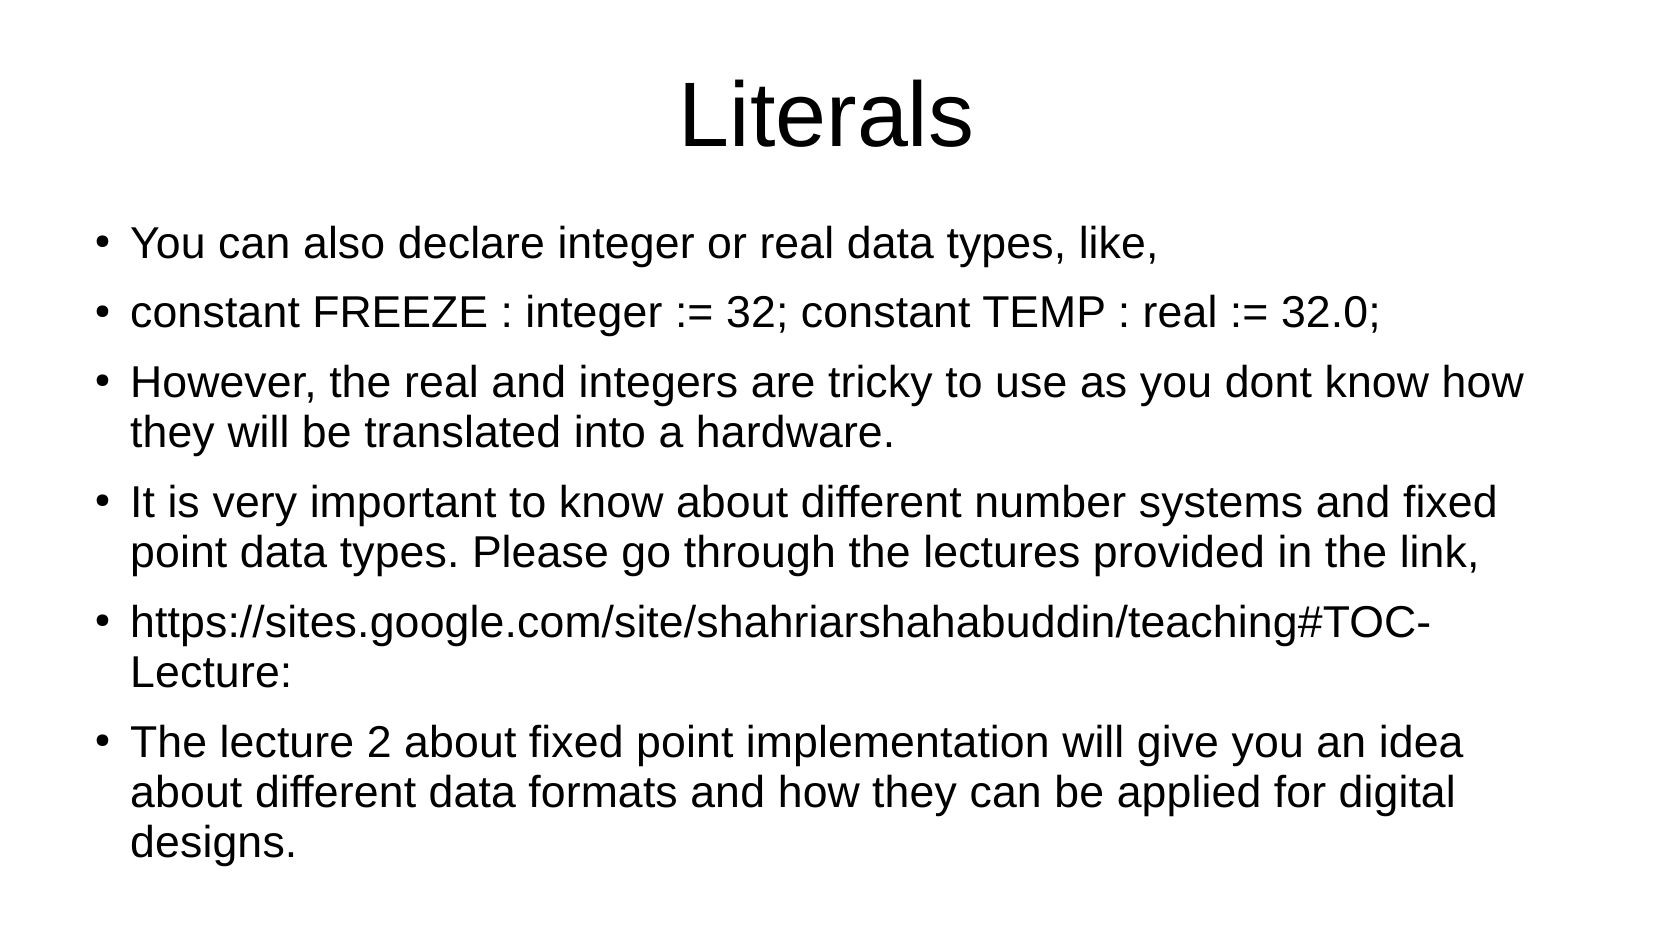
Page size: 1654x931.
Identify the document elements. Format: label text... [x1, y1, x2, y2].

list You can also declare integer or real data types, like, constant FREEZE : integer := 32; constant TEMP : real := 32.0; However, the real and integers are tricky to use as you dont know how they will be translated into a hardware. It is very important to know about different number systems and fixed point data types. Please go through the lectures provided in the link, https://sites.google.com/site/shahriarshahabuddin/teaching#TOC-Lecture: The lecture 2 about fixed point implementation will give you an idea about different data formats and how they can be applied for digital designs. [82, 217, 1571, 871]
title Literals [82, 37, 1571, 193]
